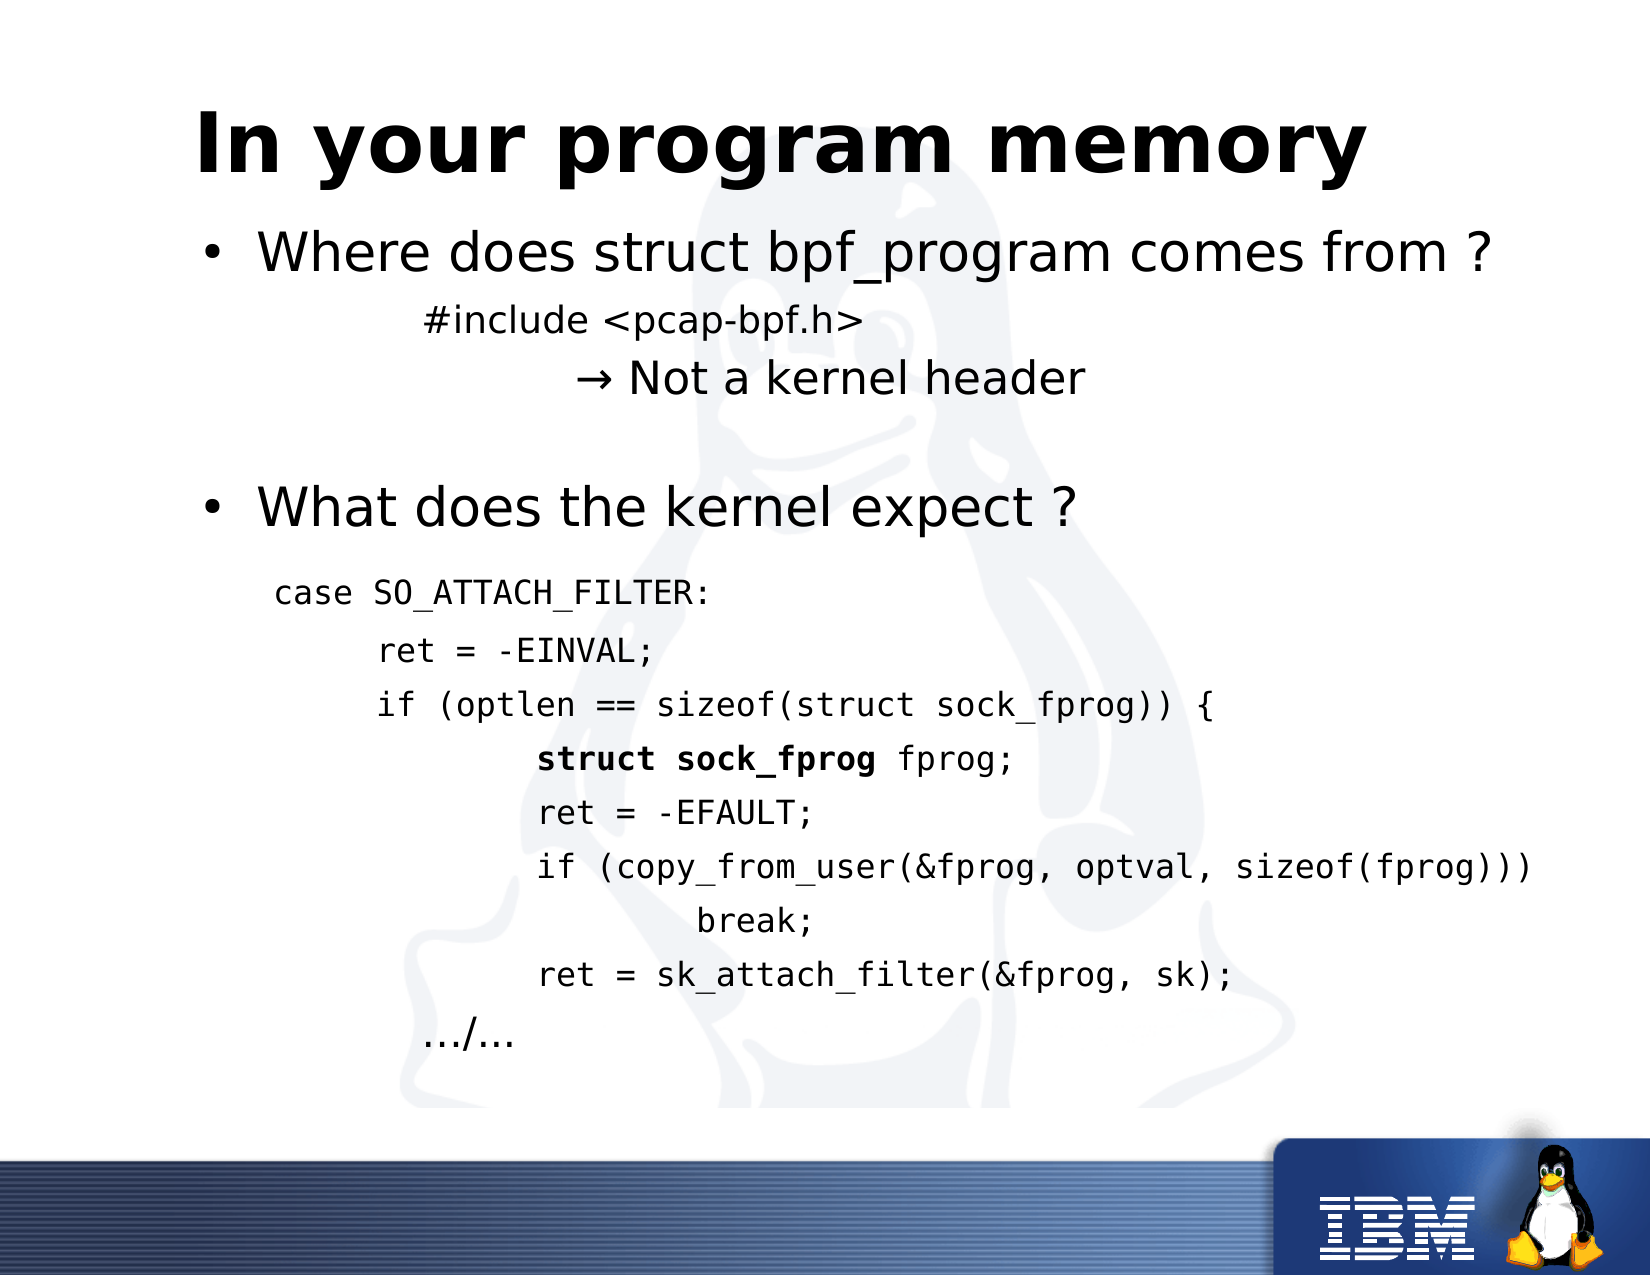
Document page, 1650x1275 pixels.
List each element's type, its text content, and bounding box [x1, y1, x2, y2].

title In your program memory [76, 76, 1457, 211]
list Where does struct bpf_program comes from ? #include <pcap-bpf.h> → Not a kernel header What does the kernel expect ? case SO_ATTACH_FILTER: ret = -EINVAL; if (optlen == sizeof(struct sock_fprog)) { struct sock_fprog fprog; ret = -EFAULT; if (copy_from_user(&fprog, optval, sizeof(fprog))) break; ret = sk_attach_filter(&fprog, sk); …/... [185, 221, 1566, 1171]
